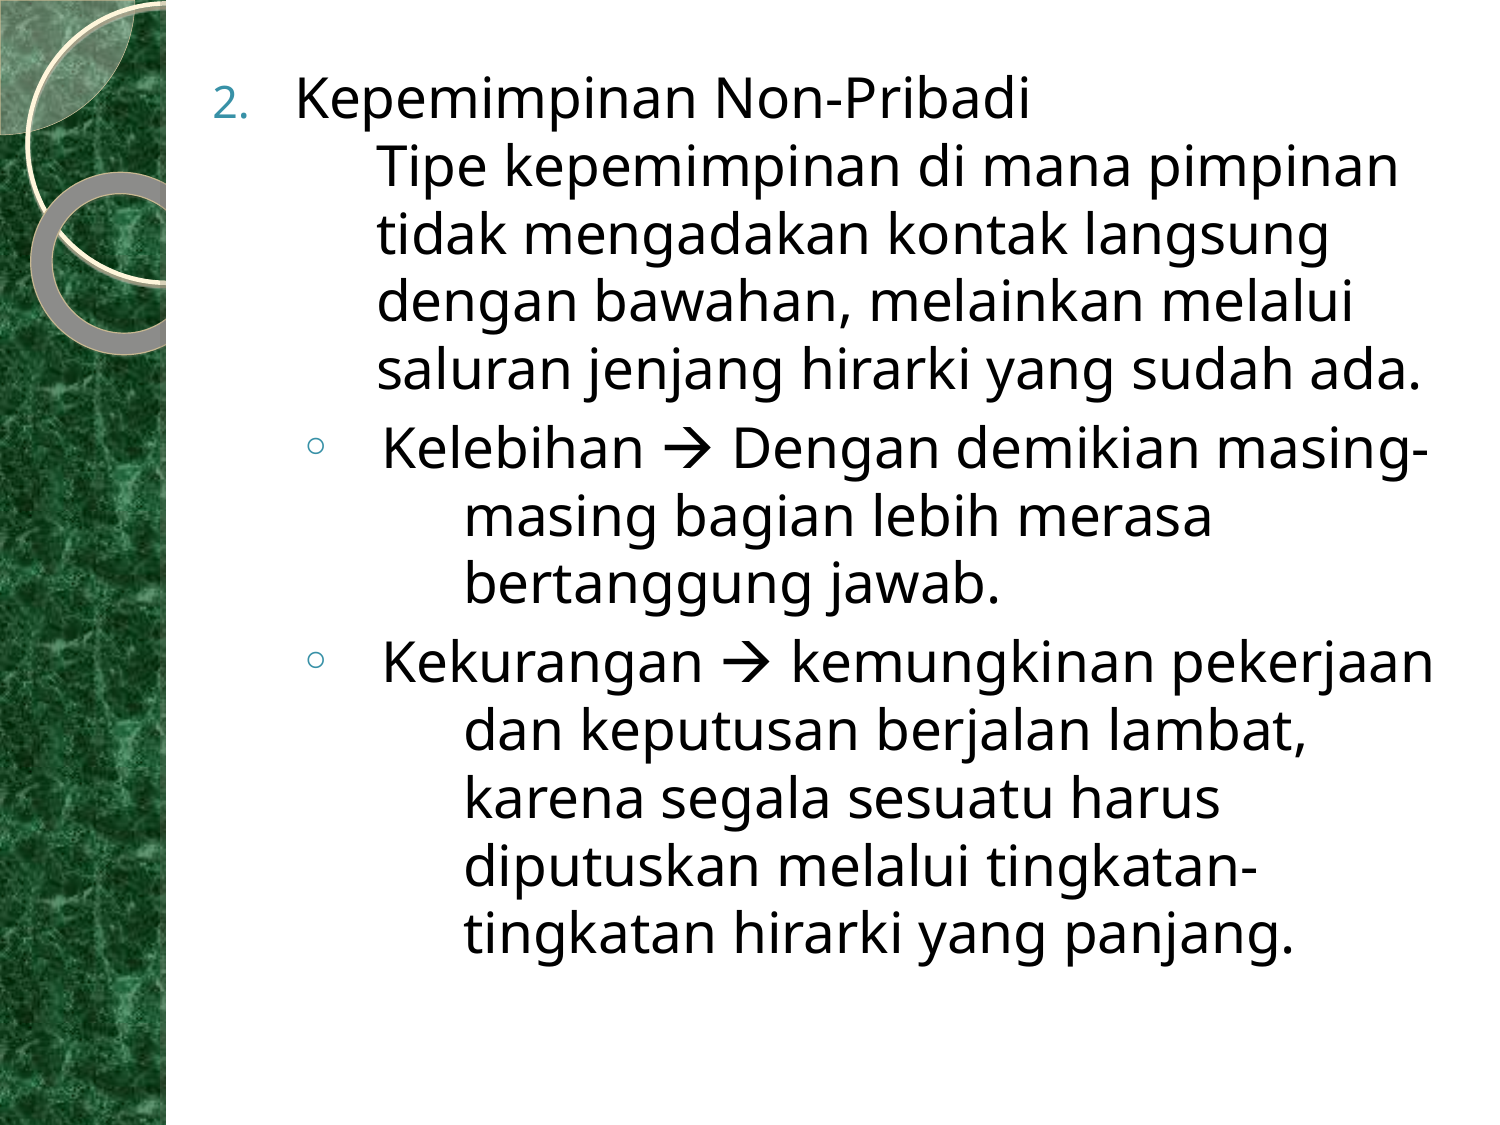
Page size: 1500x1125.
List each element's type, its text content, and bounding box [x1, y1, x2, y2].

list Kepemimpinan Non-Pribadi Tipe kepemimpinan di mana pimpinan tidak mengadakan kontak langsung dengan bawahan, melainkan melalui saluran jenjang hirarki yang sudah ada. Kelebihan  Dengan demikian masing-masing bagian lebih merasa bertanggung jawab. Kekurangan  kemungkinan pekerjaan dan keputusan berjalan lambat, karena segala sesuatu harus diputuskan melalui tingkatan-tingkatan hirarki yang panjang. [171, 54, 1466, 1059]
